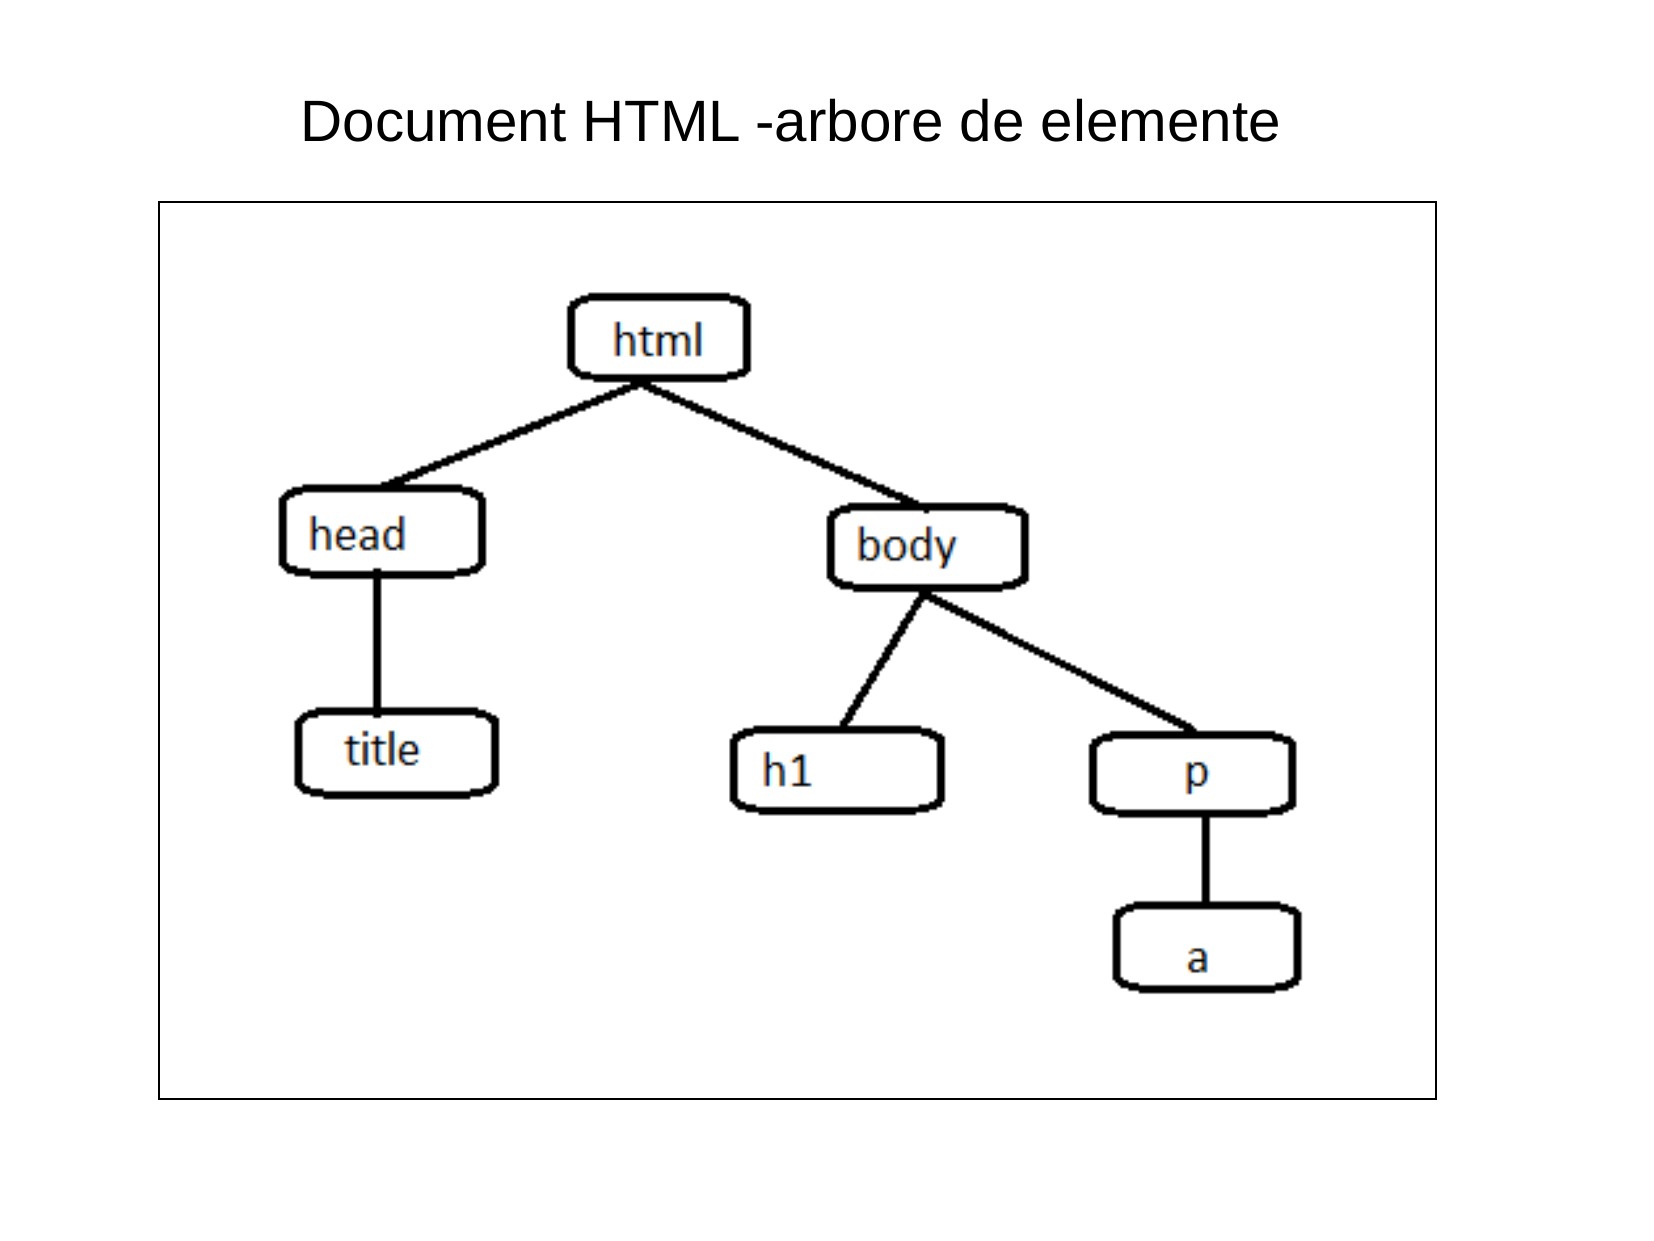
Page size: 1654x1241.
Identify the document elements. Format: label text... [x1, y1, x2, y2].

title Document HTML -arbore de elemente [47, 17, 1536, 225]
picture [159, 202, 1436, 1099]
